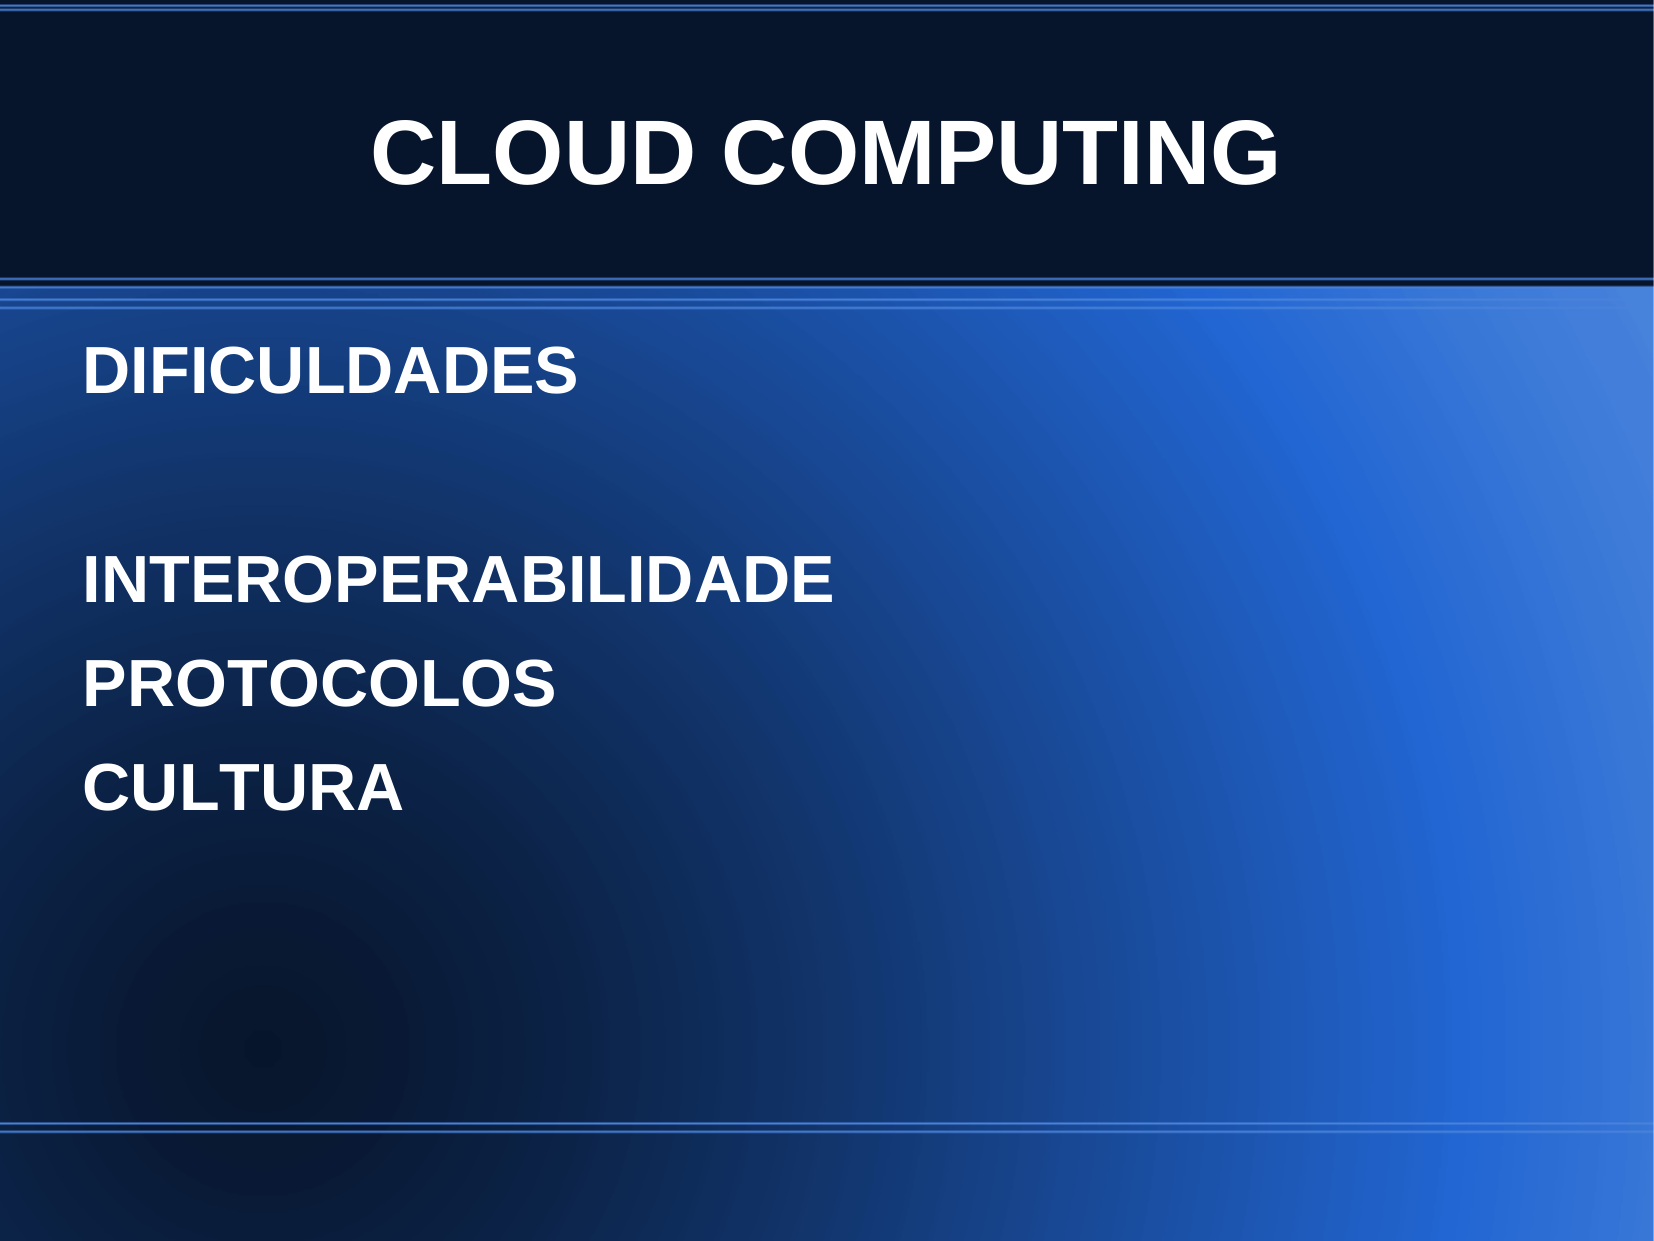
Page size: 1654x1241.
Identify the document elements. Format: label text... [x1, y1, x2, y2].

list DIFICULDADES INTEROPERABILIDADE PROTOCOLOS CULTURA [82, 333, 1565, 1152]
title CLOUD COMPUTING [82, 49, 1571, 257]
picture [0, 0, 1654, 1241]
